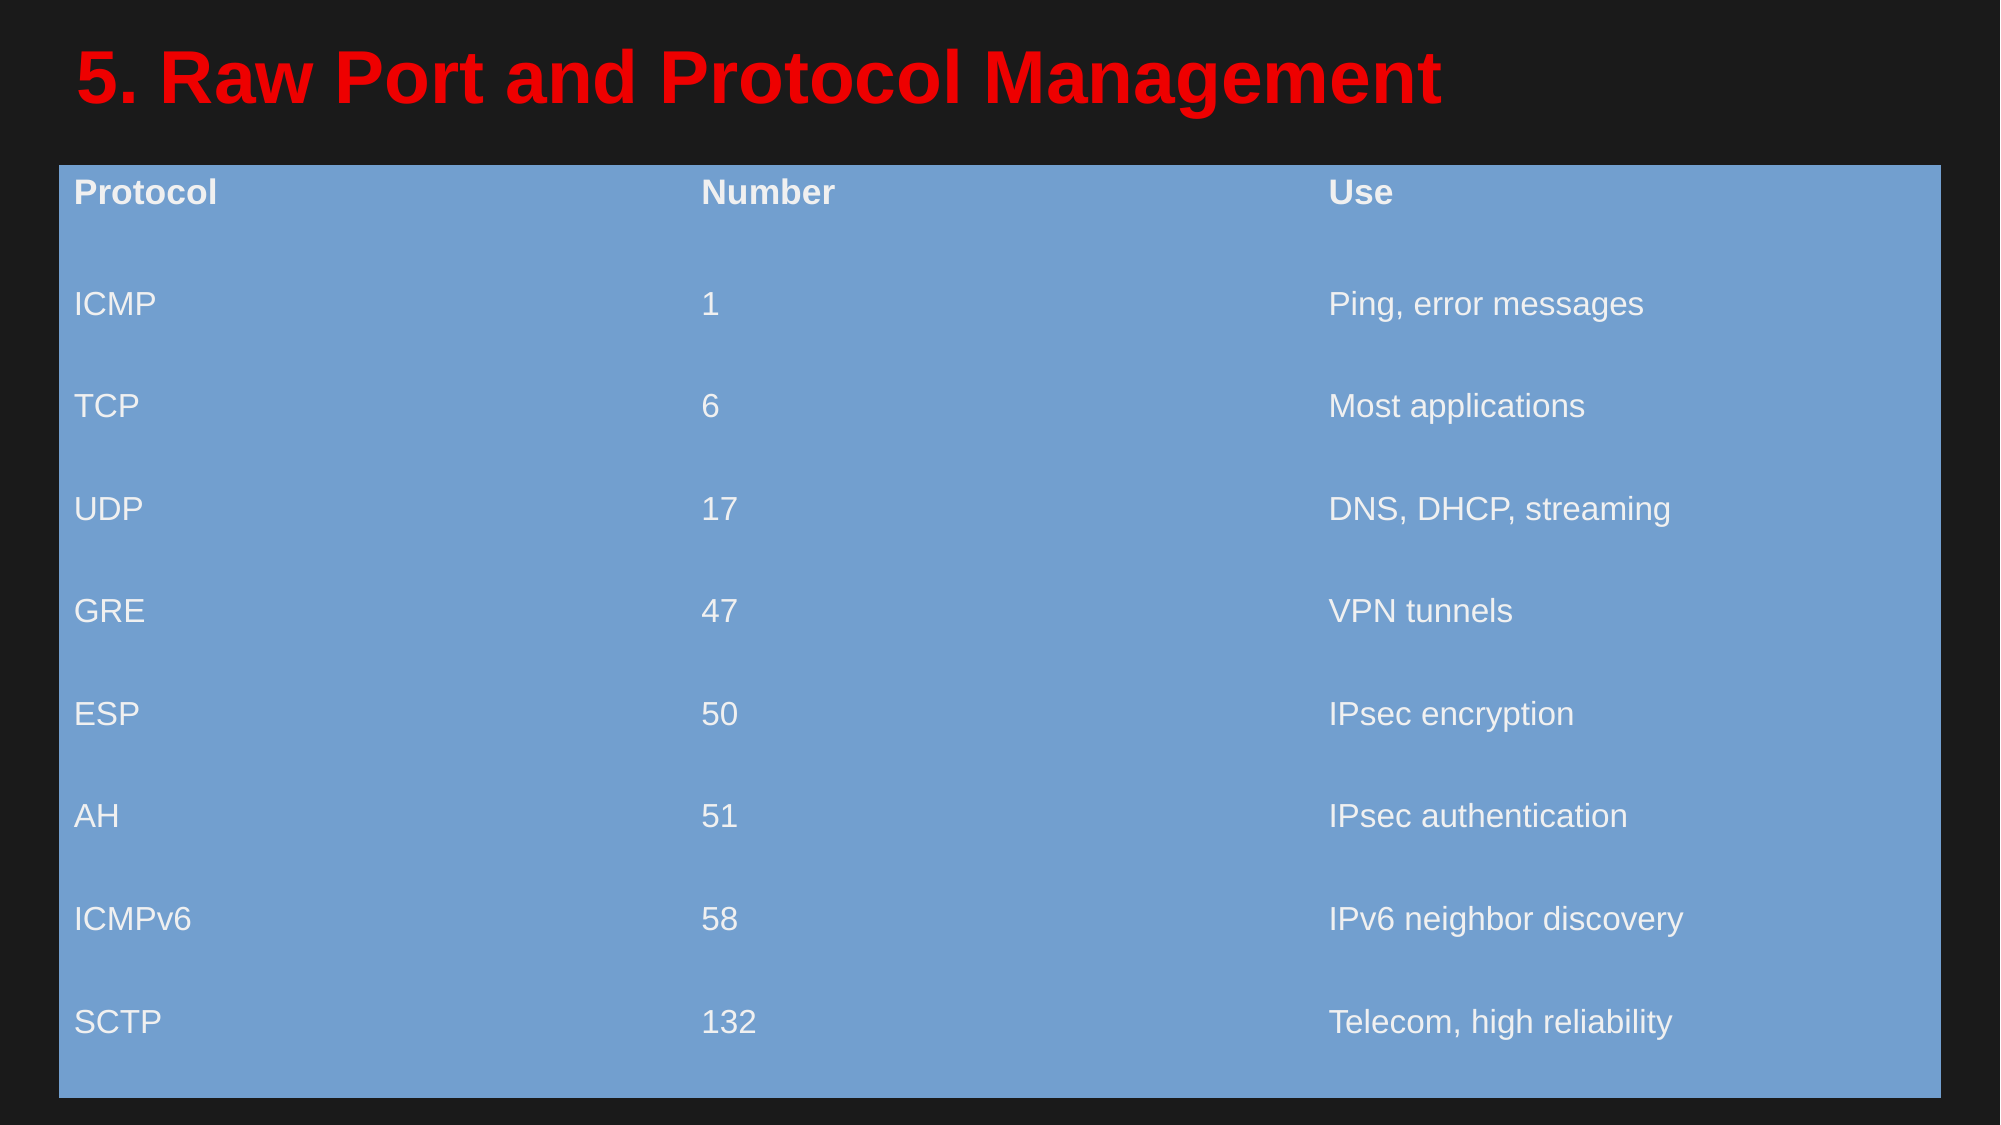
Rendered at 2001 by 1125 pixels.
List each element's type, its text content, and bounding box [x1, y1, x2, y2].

table_cell 1 [686, 278, 1314, 380]
table_cell 50 [686, 688, 1314, 791]
table_cell Most applications [1314, 380, 1941, 483]
table_cell 132 [686, 996, 1314, 1098]
table_cell 17 [686, 483, 1314, 585]
table_cell Telecom, high reliability [1314, 996, 1941, 1098]
table_cell 47 [686, 585, 1314, 688]
table_cell 6 [686, 380, 1314, 483]
table_header Use [1314, 165, 1941, 278]
text_box 5. Raw Port and Protocol Management [59, 23, 1942, 142]
table_cell ICMP [59, 278, 686, 380]
table_cell IPsec encryption [1314, 688, 1941, 791]
table_cell ESP [59, 688, 686, 791]
table_cell ICMPv6 [59, 893, 686, 996]
table_cell Ping, error messages [1314, 278, 1941, 380]
table_cell 51 [686, 791, 1314, 893]
table_cell SCTP [59, 996, 686, 1098]
table_cell IPv6 neighbor discovery [1314, 893, 1941, 996]
table_cell 58 [686, 893, 1314, 996]
table_cell DNS, DHCP, streaming [1314, 483, 1941, 585]
table_cell UDP [59, 483, 686, 585]
table_cell VPN tunnels [1314, 585, 1941, 688]
table_header Number [686, 165, 1314, 278]
table_header Protocol [59, 165, 686, 278]
table_cell GRE [59, 585, 686, 688]
table_cell IPsec authentication [1314, 791, 1941, 893]
table_cell AH [59, 791, 686, 893]
table_cell TCP [59, 380, 686, 483]
